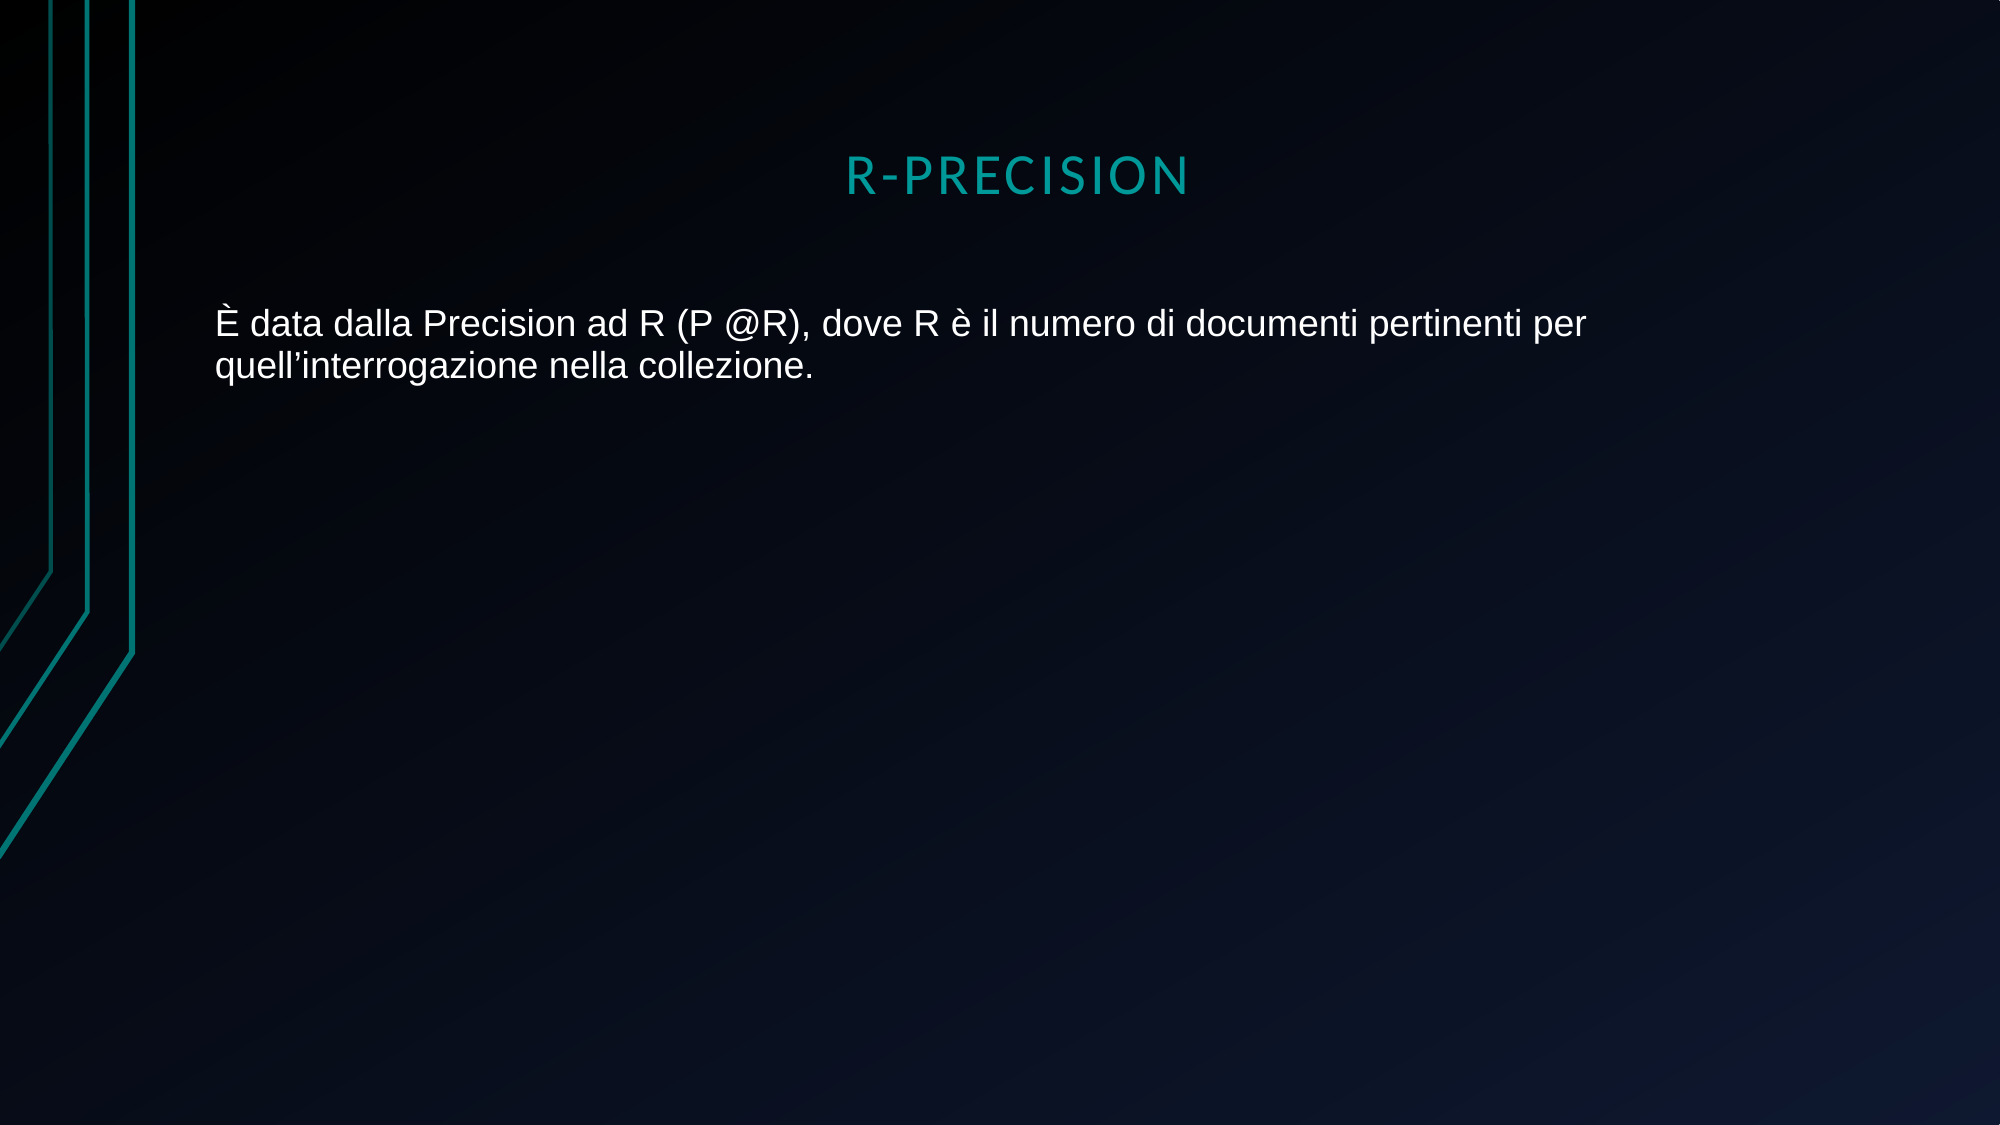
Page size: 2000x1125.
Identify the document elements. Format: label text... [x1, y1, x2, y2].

list r-precision [35, 118, 2000, 217]
text_box È data dalla Precision ad R (P @R), dove R è il numero di documenti pertinenti per quell’interrogazione nella collezione. [199, 295, 1926, 395]
